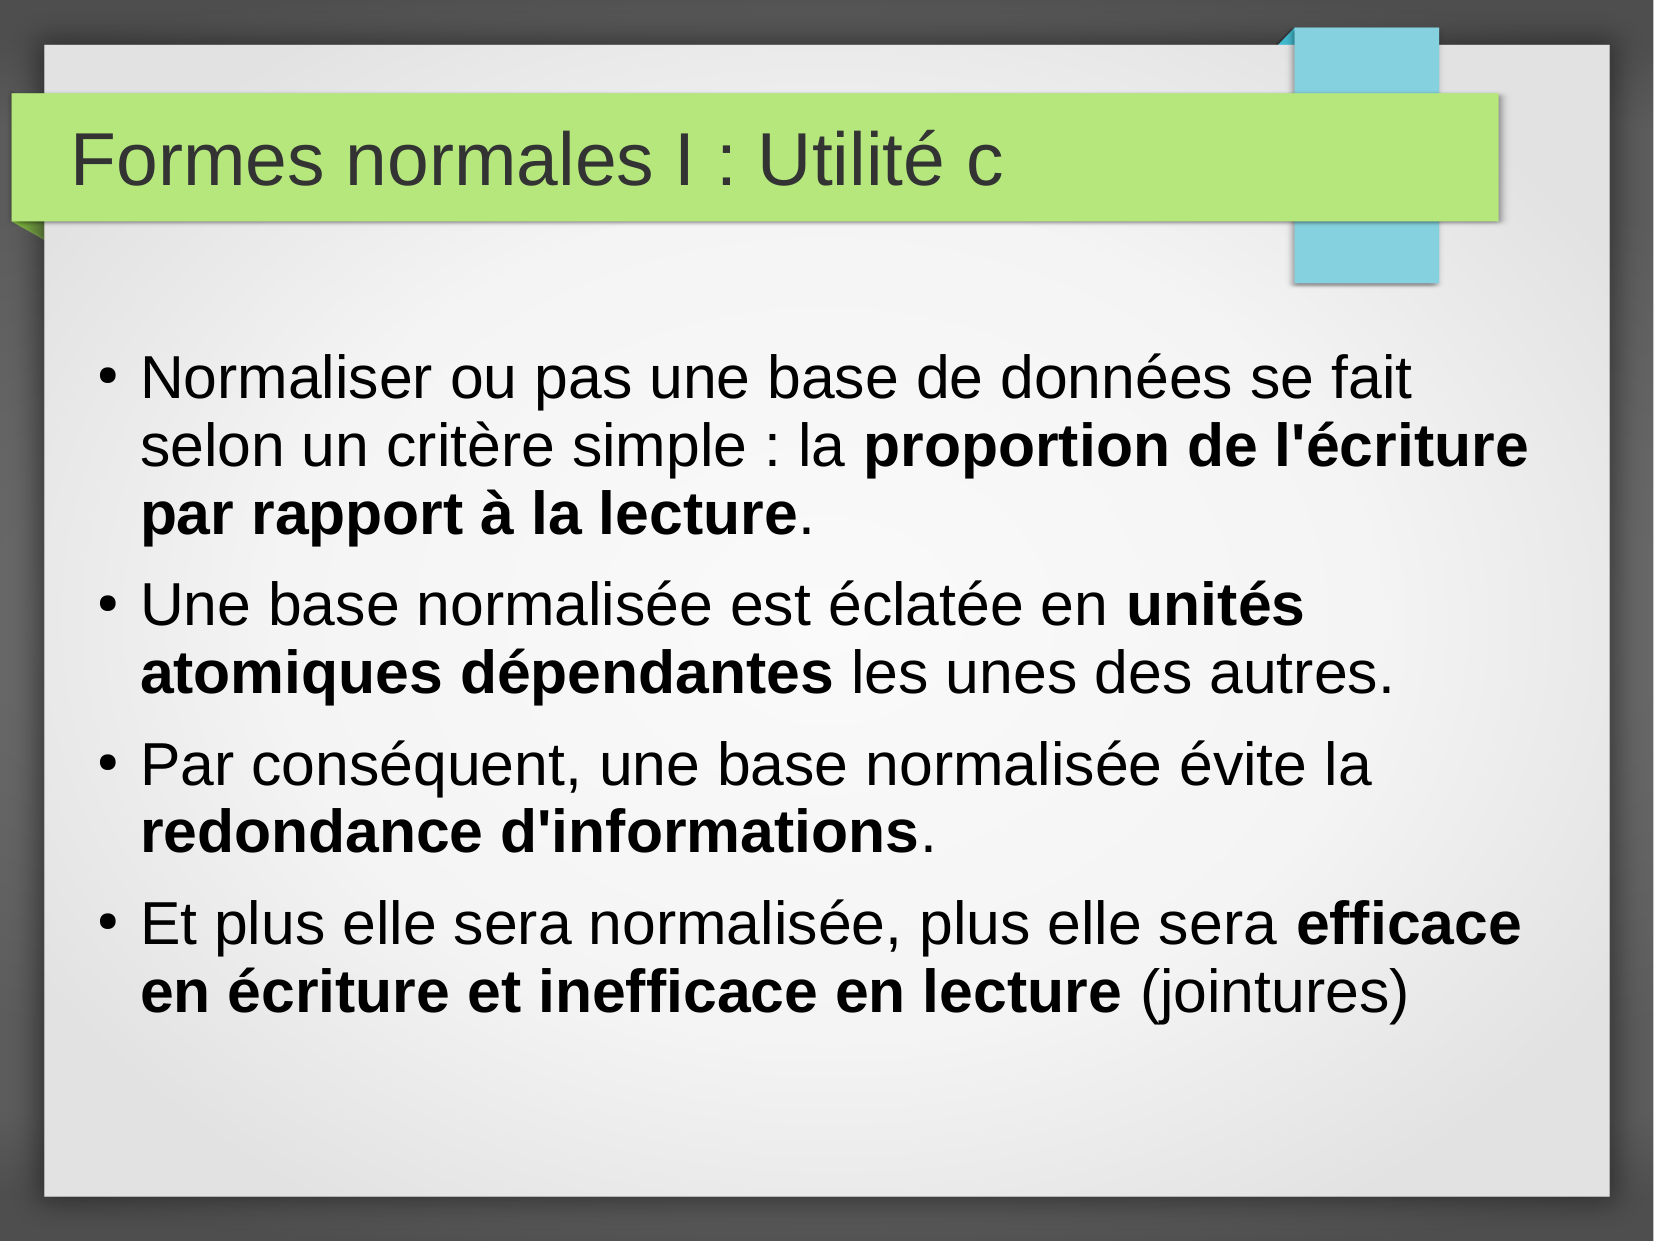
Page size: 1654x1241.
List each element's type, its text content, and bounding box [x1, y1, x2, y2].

title Formes normales I : Utilité c [70, 106, 1229, 213]
picture [0, 0, 1654, 1241]
list Normaliser ou pas une base de données se fait selon un critère simple : la proportion de l'écriture par rapport à la lecture. Une base normalisée est éclatée en unités atomiques dépendantes les unes des autres. Par conséquent, une base normalisée évite la redondance d'informations. Et plus elle sera normalisée, plus elle sera efficace en écriture et inefficace en lecture (jointures) [82, 343, 1538, 1063]
